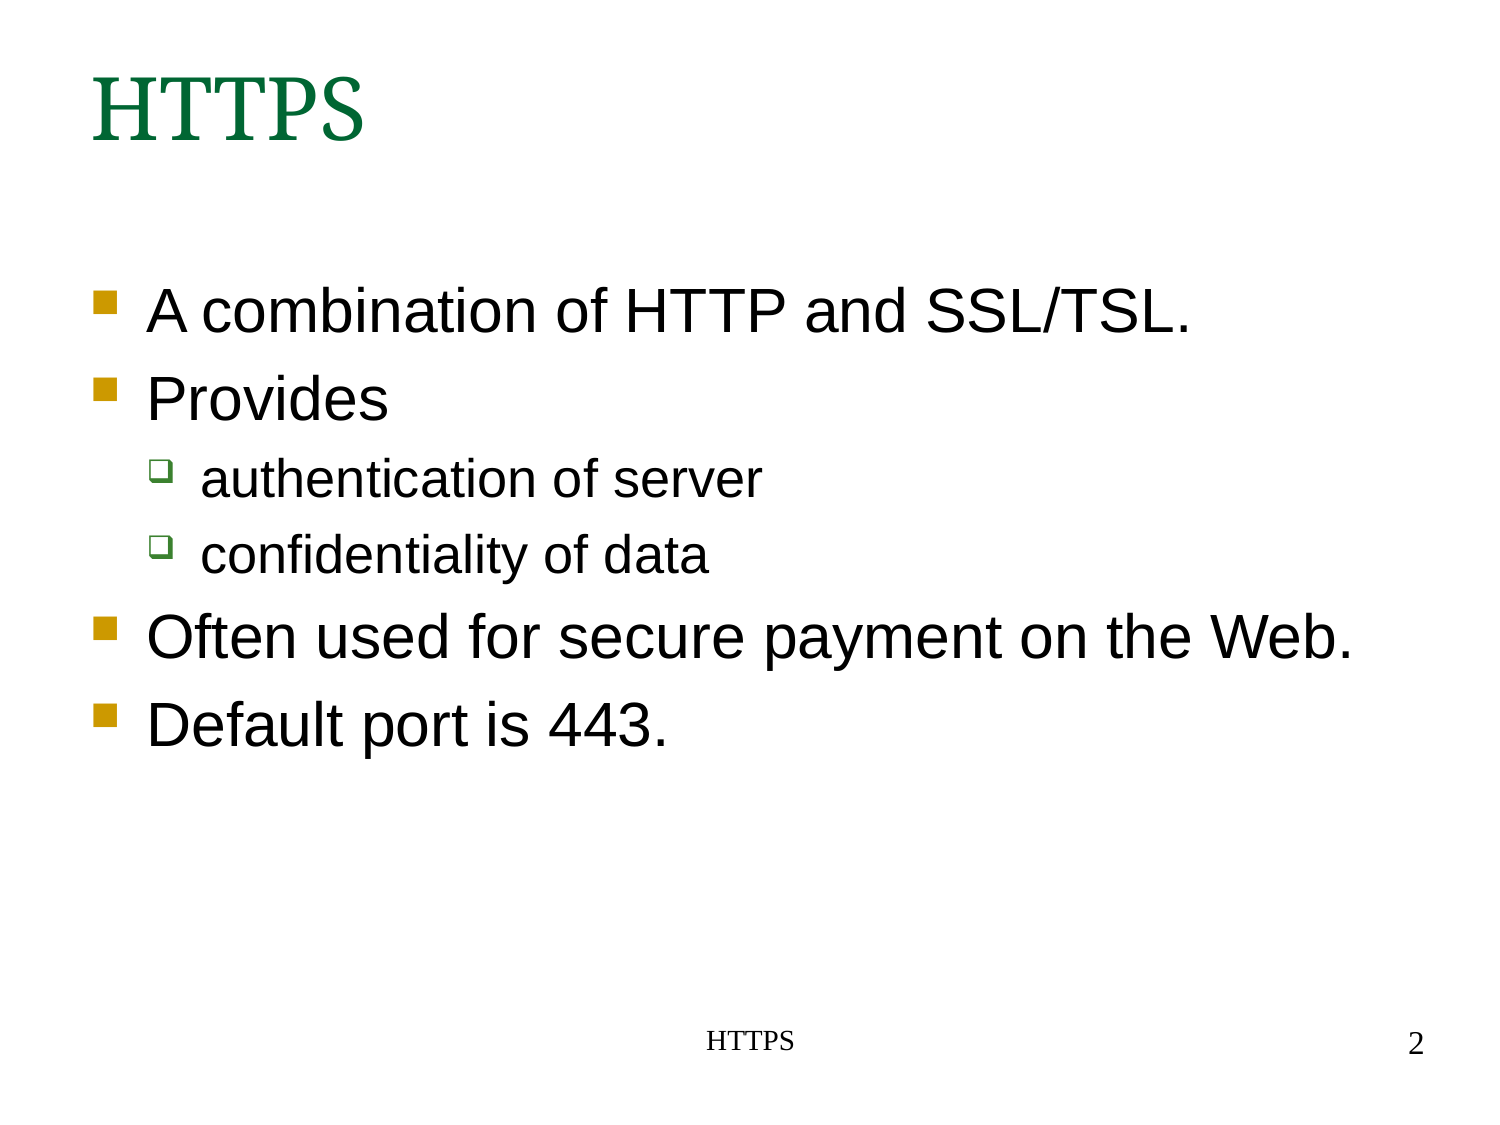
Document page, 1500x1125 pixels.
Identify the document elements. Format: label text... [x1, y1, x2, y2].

list A combination of HTTP and SSL/TSL. Provides authentication of server confidentiality of data Often used for secure payment on the Web. Default port is 443. [75, 262, 1425, 1006]
title HTTPS [75, 45, 1425, 233]
